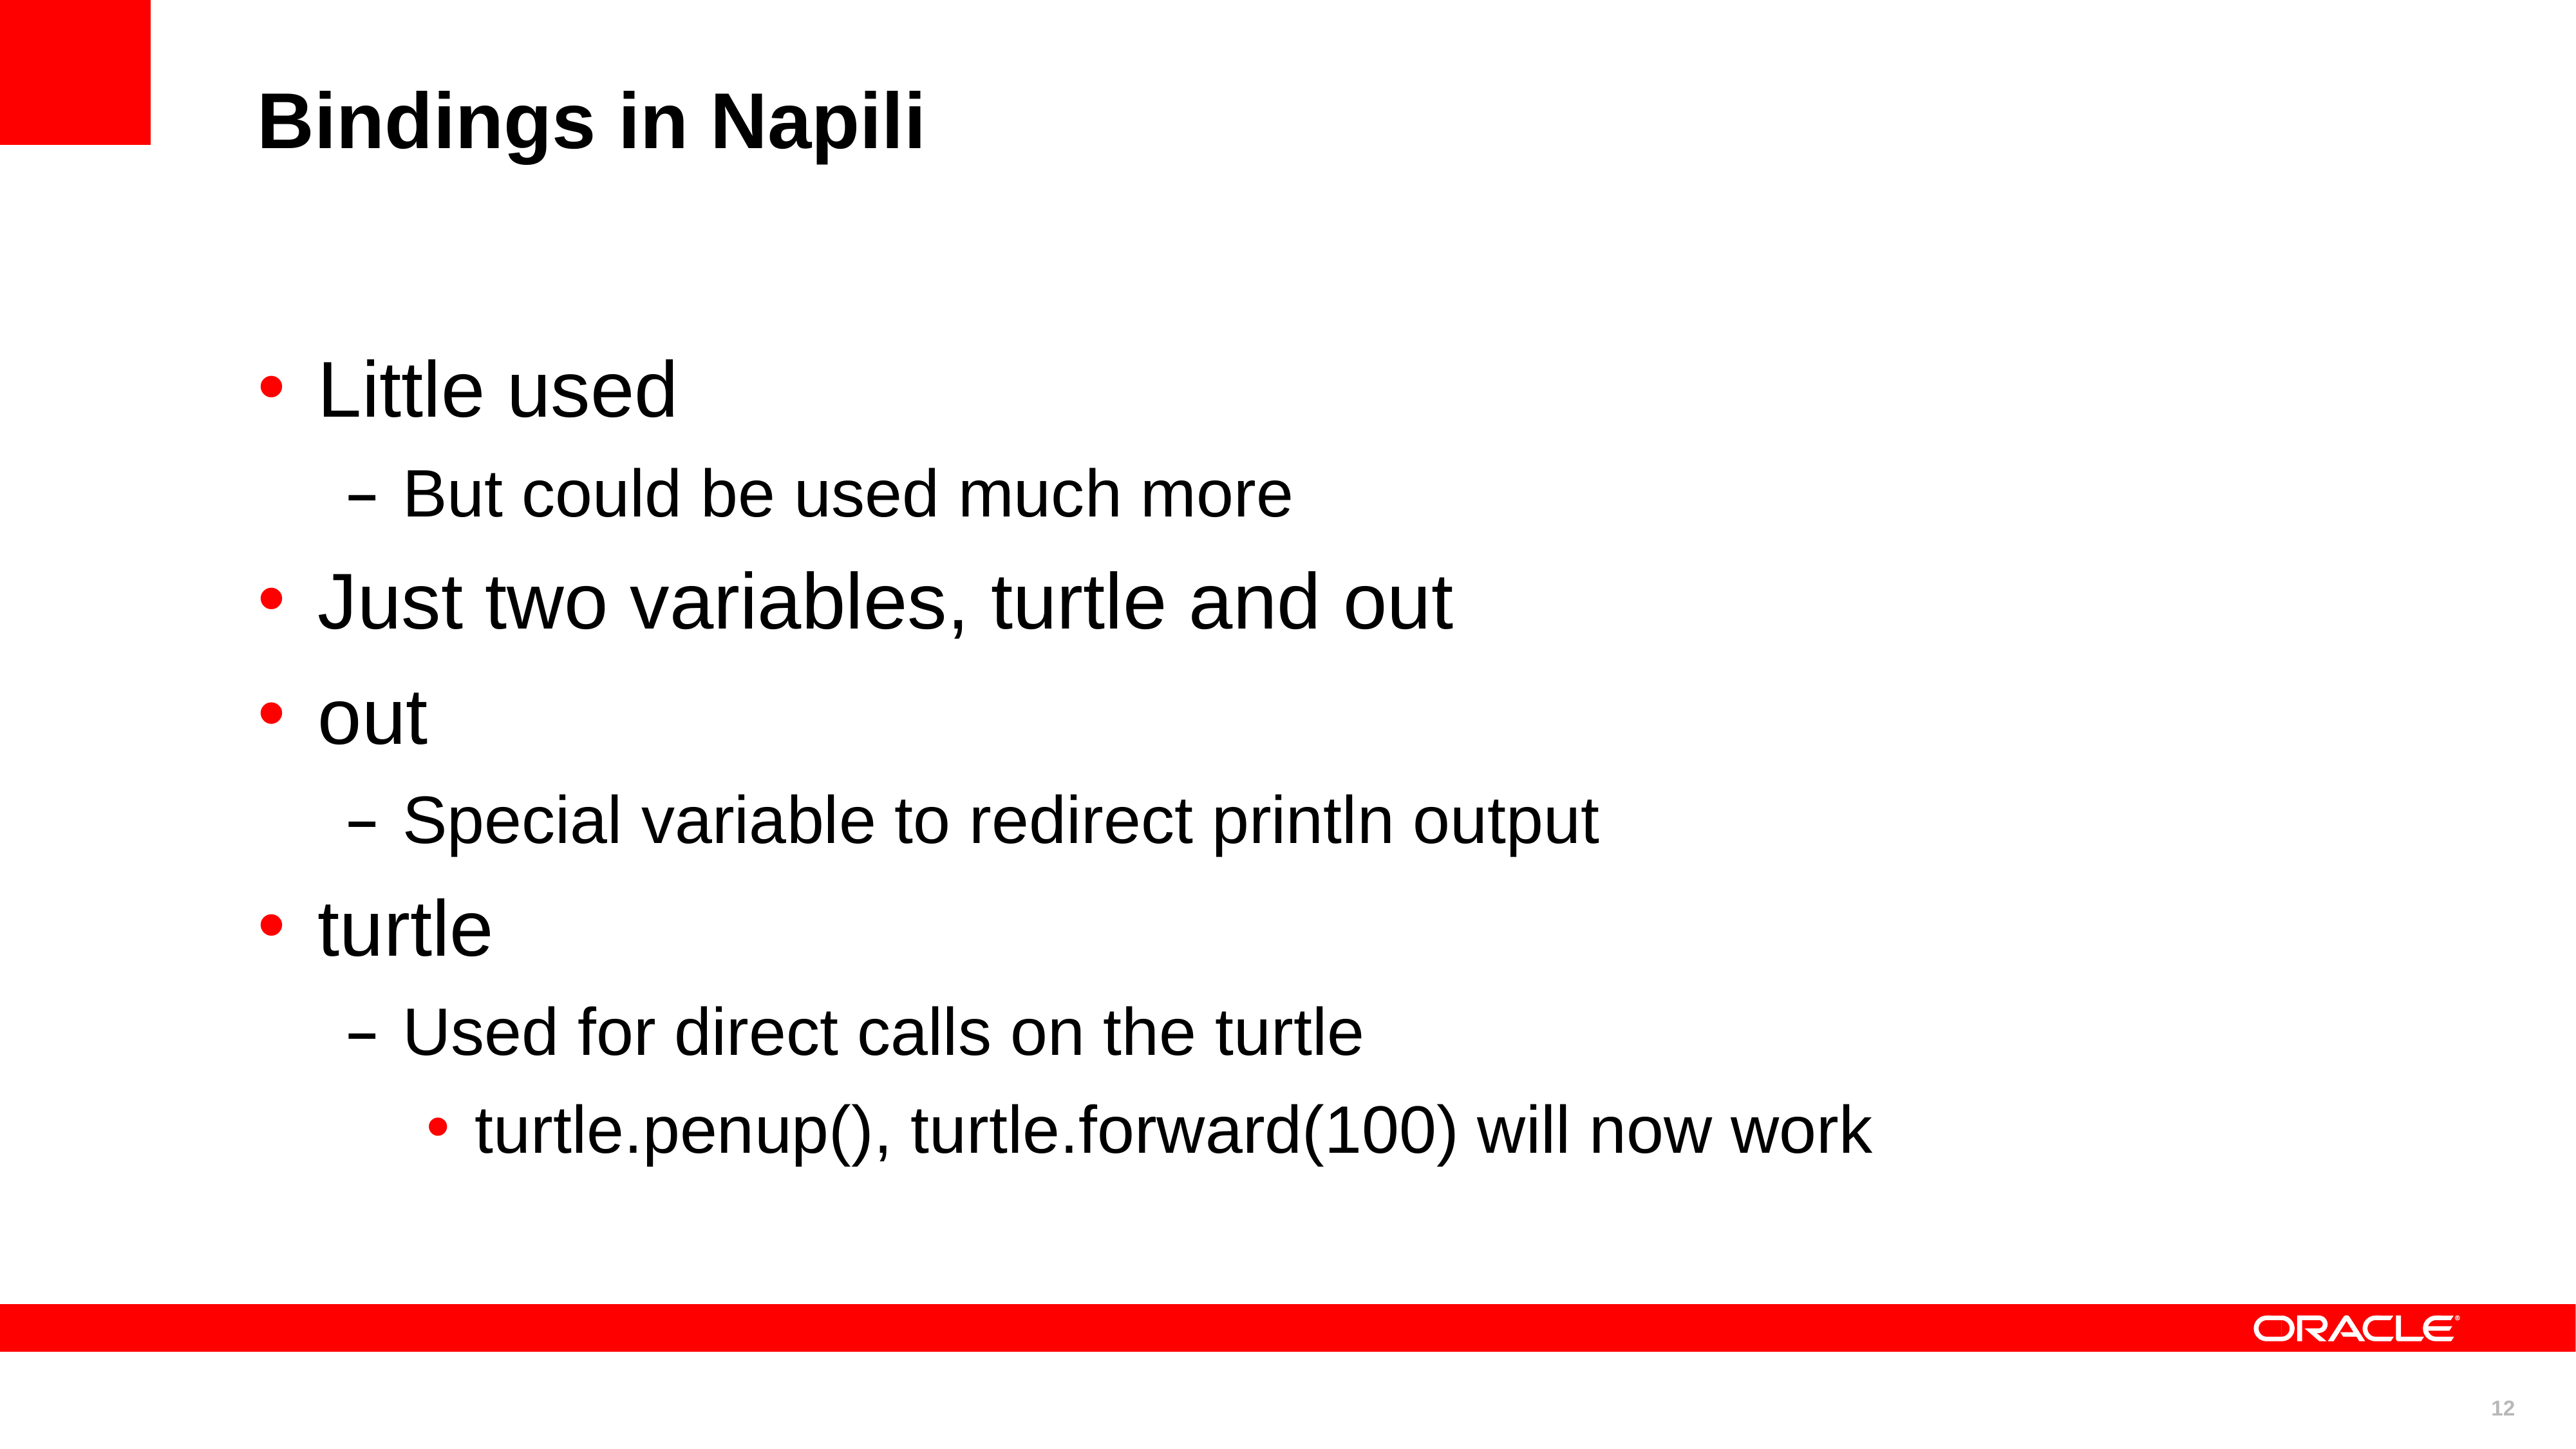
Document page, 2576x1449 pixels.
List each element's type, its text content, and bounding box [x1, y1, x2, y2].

picture [0, 1304, 2576, 1352]
title Bindings in Napili [257, 69, 2318, 251]
list Little used But could be used much more Just two variables, turtle and out out Special variable to redirect println output turtle Used for direct calls on the turtle turtle.penup(), turtle.forward(100) will now work [258, 337, 2318, 1256]
picture [0, 0, 151, 145]
